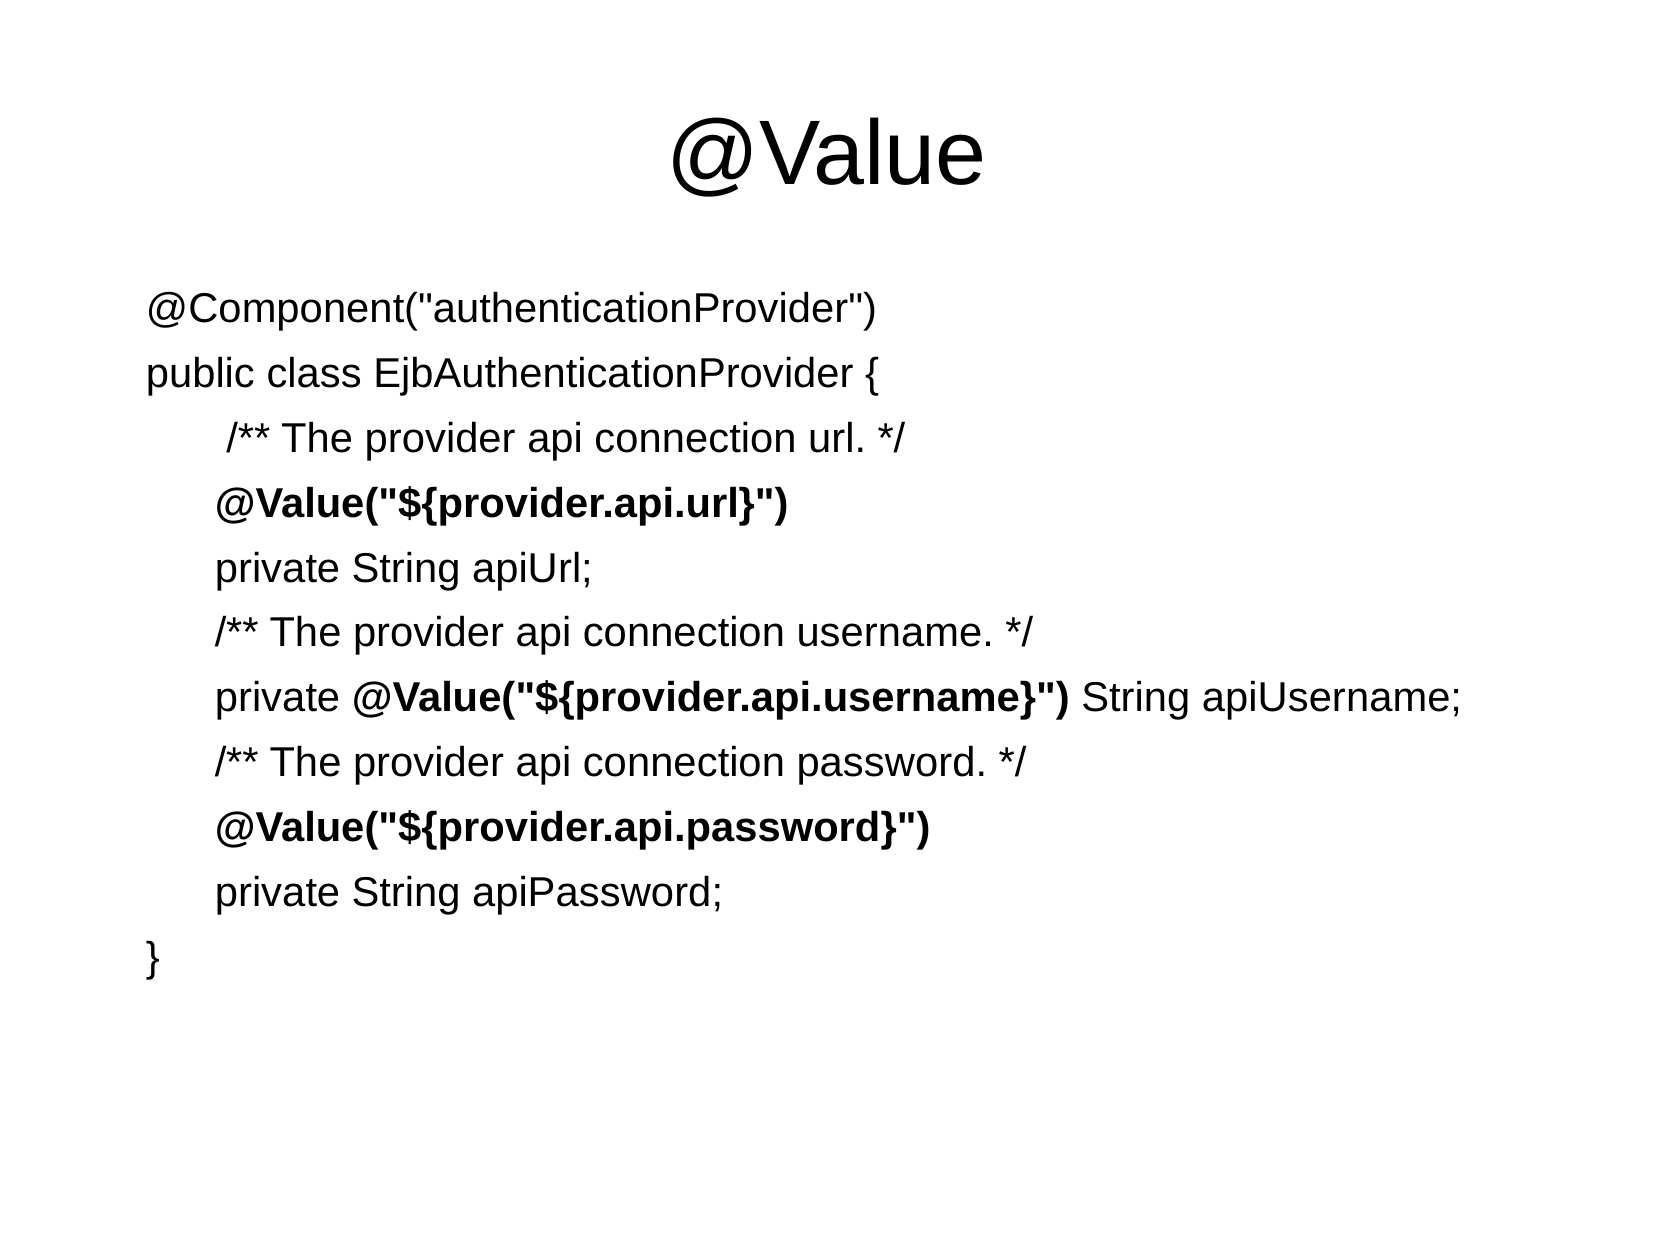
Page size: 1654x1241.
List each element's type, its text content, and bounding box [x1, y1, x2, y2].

title @Value [82, 49, 1571, 257]
list @Component("authenticationProvider") public class EjbAuthenticationProvider { /** The provider api connection url. */ @Value("${provider.api.url}") private String apiUrl; /** The provider api connection username. */ private @Value("${provider.api.username}") String apiUsername; /** The provider api connection password. */ @Value("${provider.api.password}") private String apiPassword; } [75, 285, 1564, 1005]
